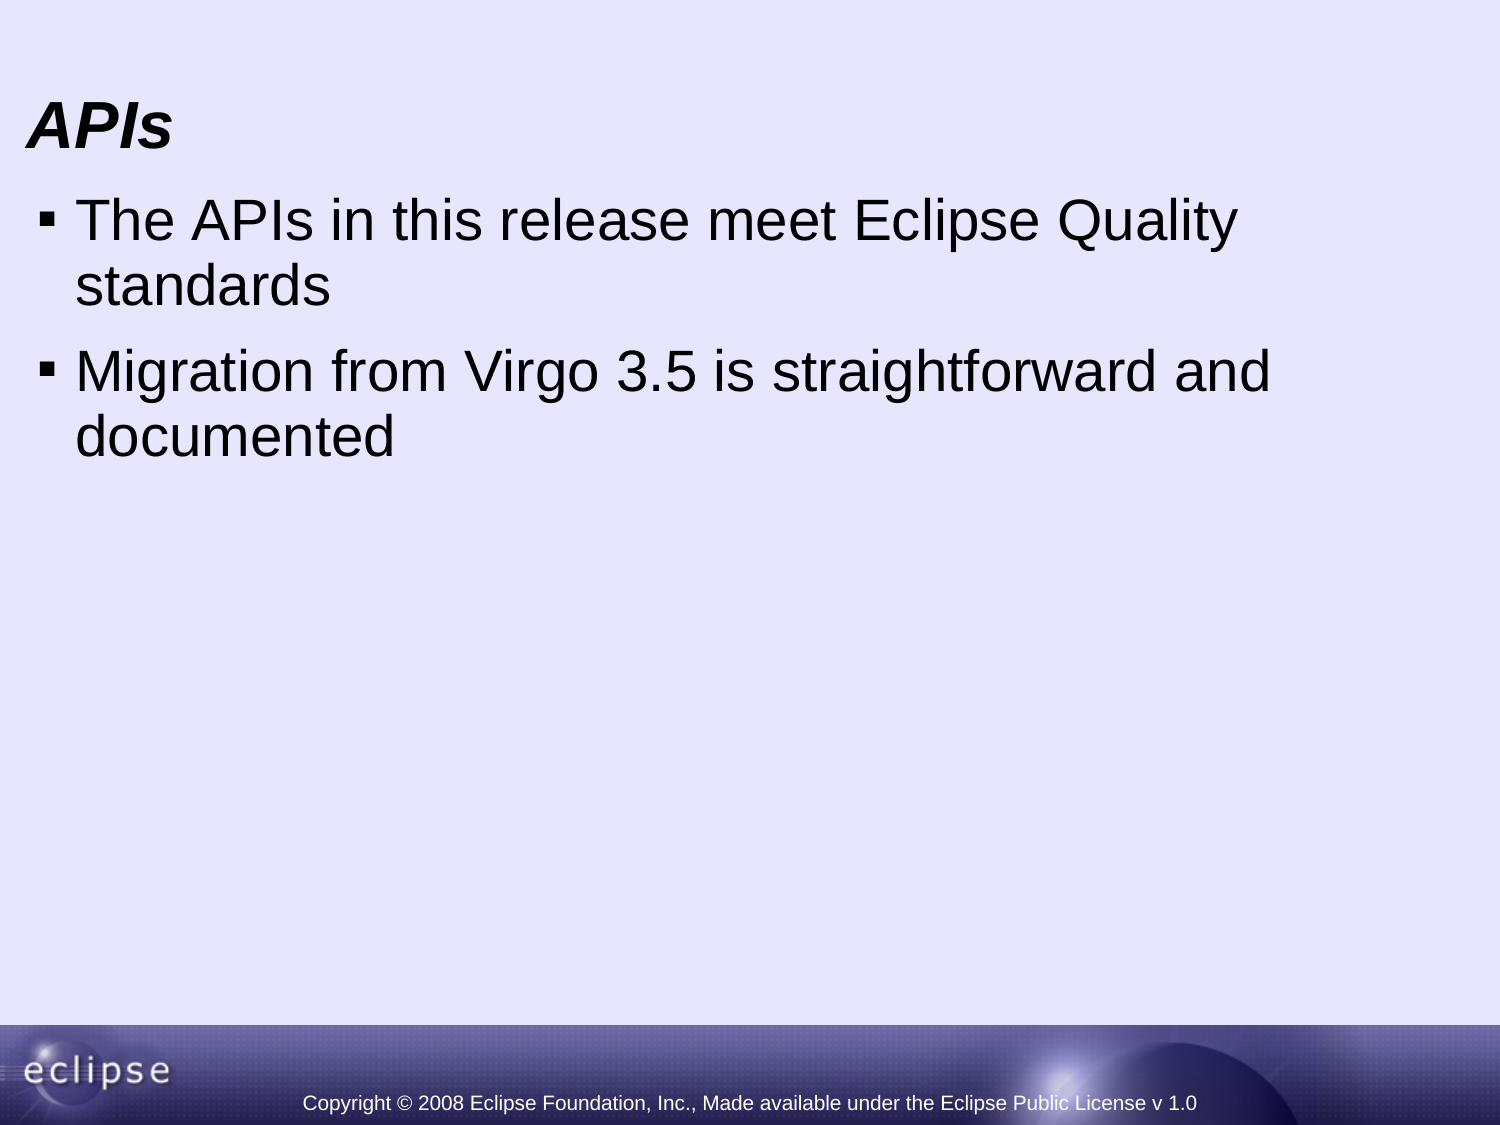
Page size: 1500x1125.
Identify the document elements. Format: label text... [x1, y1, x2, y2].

title APIs [26, 84, 1474, 172]
list The APIs in this release meet Eclipse Quality standards Migration from Virgo 3.5 is straightforward and documented [37, 187, 1463, 1021]
picture [0, 1025, 1500, 1125]
